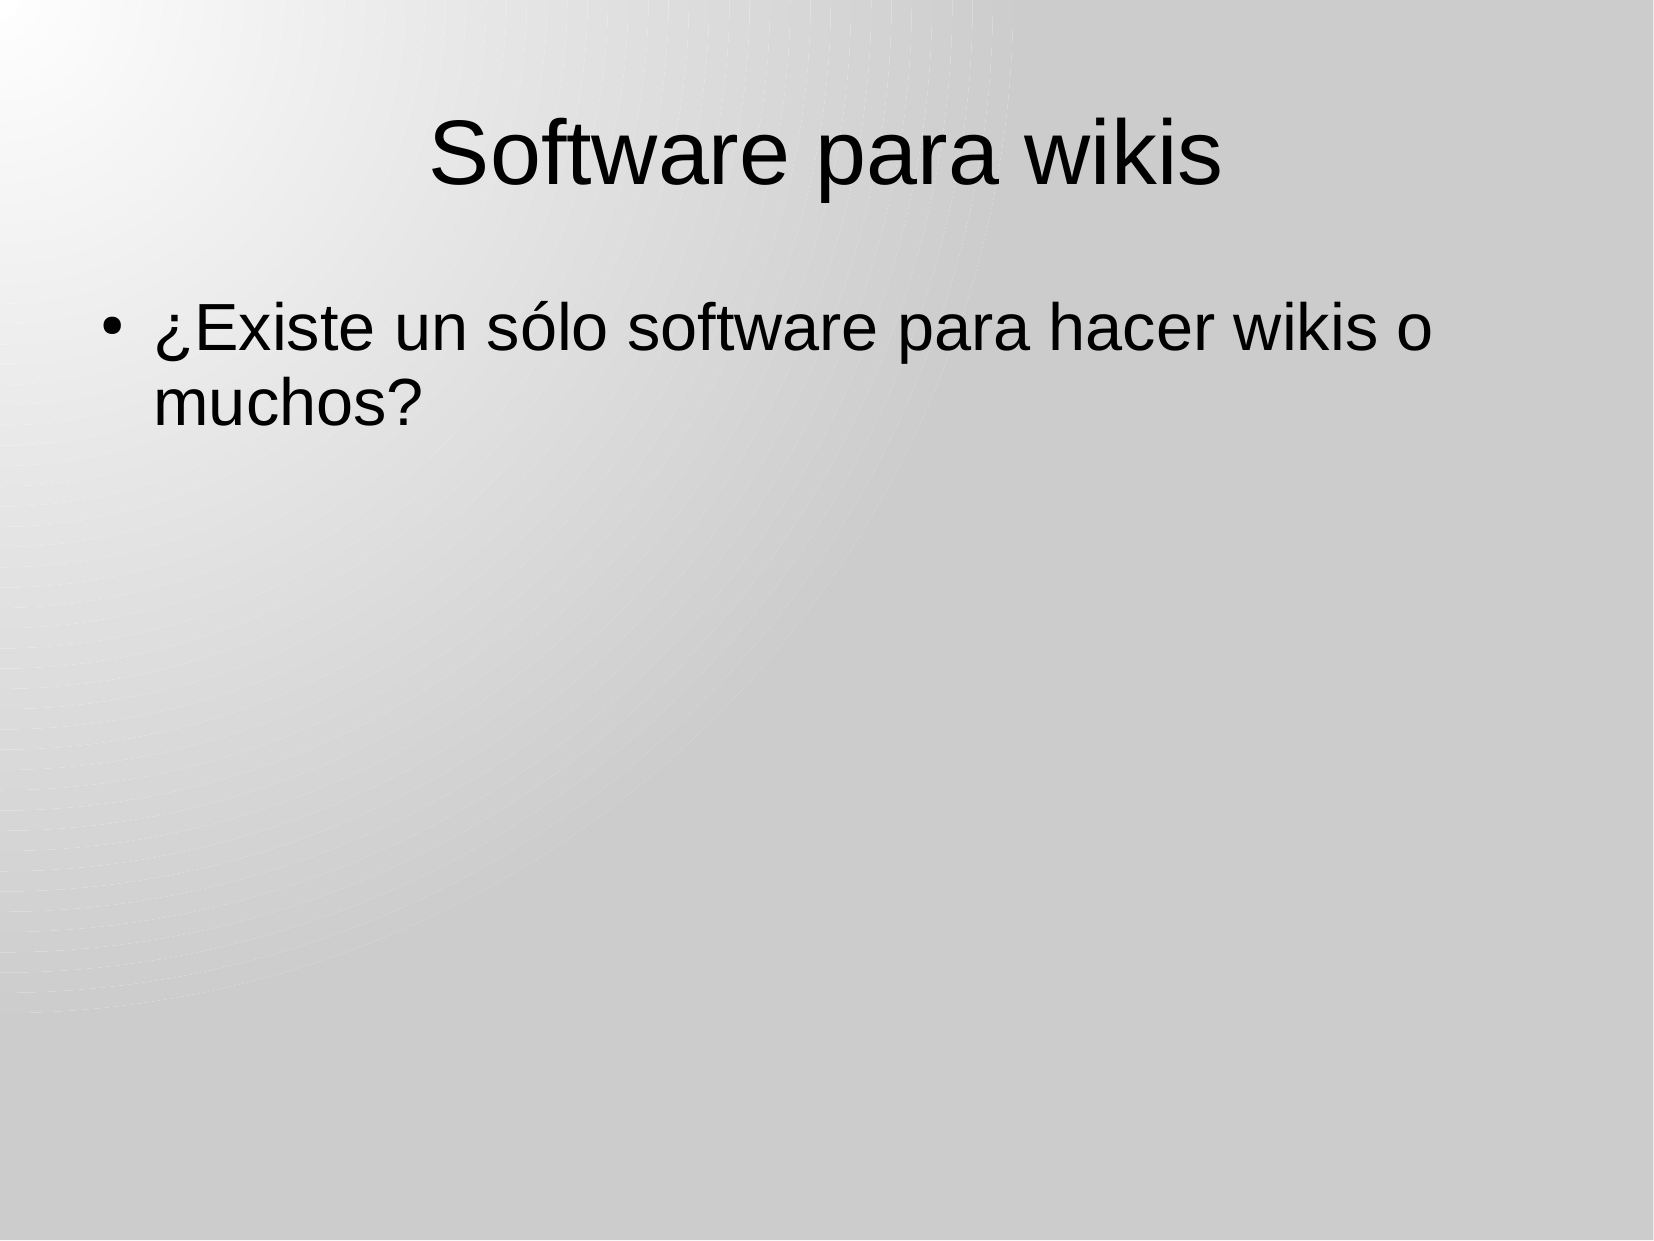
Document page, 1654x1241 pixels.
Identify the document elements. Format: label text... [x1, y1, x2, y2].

list ¿Existe un sólo software para hacer wikis o muchos? [82, 290, 1538, 1109]
title Software para wikis [82, 49, 1571, 257]
